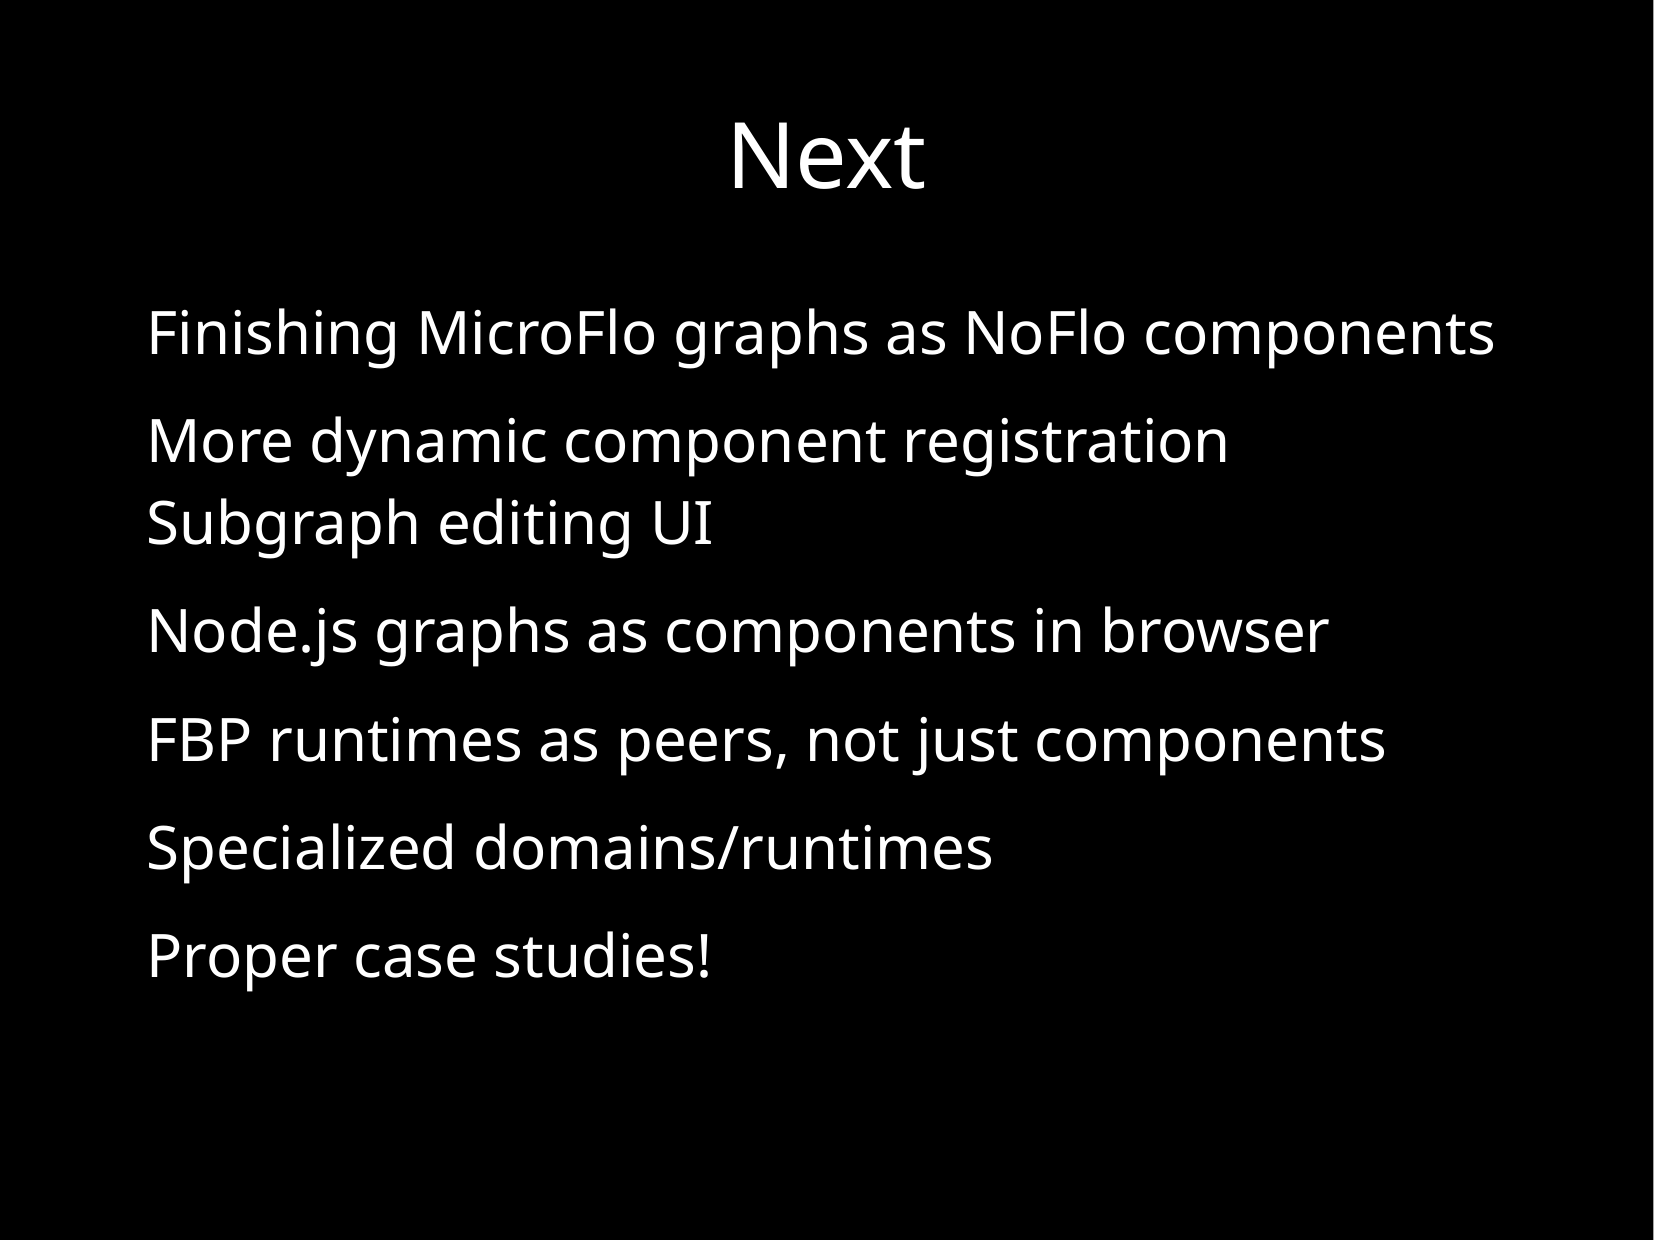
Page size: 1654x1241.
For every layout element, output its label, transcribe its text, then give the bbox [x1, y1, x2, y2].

title Next [82, 49, 1571, 257]
list Finishing MicroFlo graphs as NoFlo components More dynamic component registration Subgraph editing UI Node.js graphs as components in browser FBP runtimes as peers, not just components Specialized domains/runtimes Proper case studies! [82, 290, 1571, 1010]
